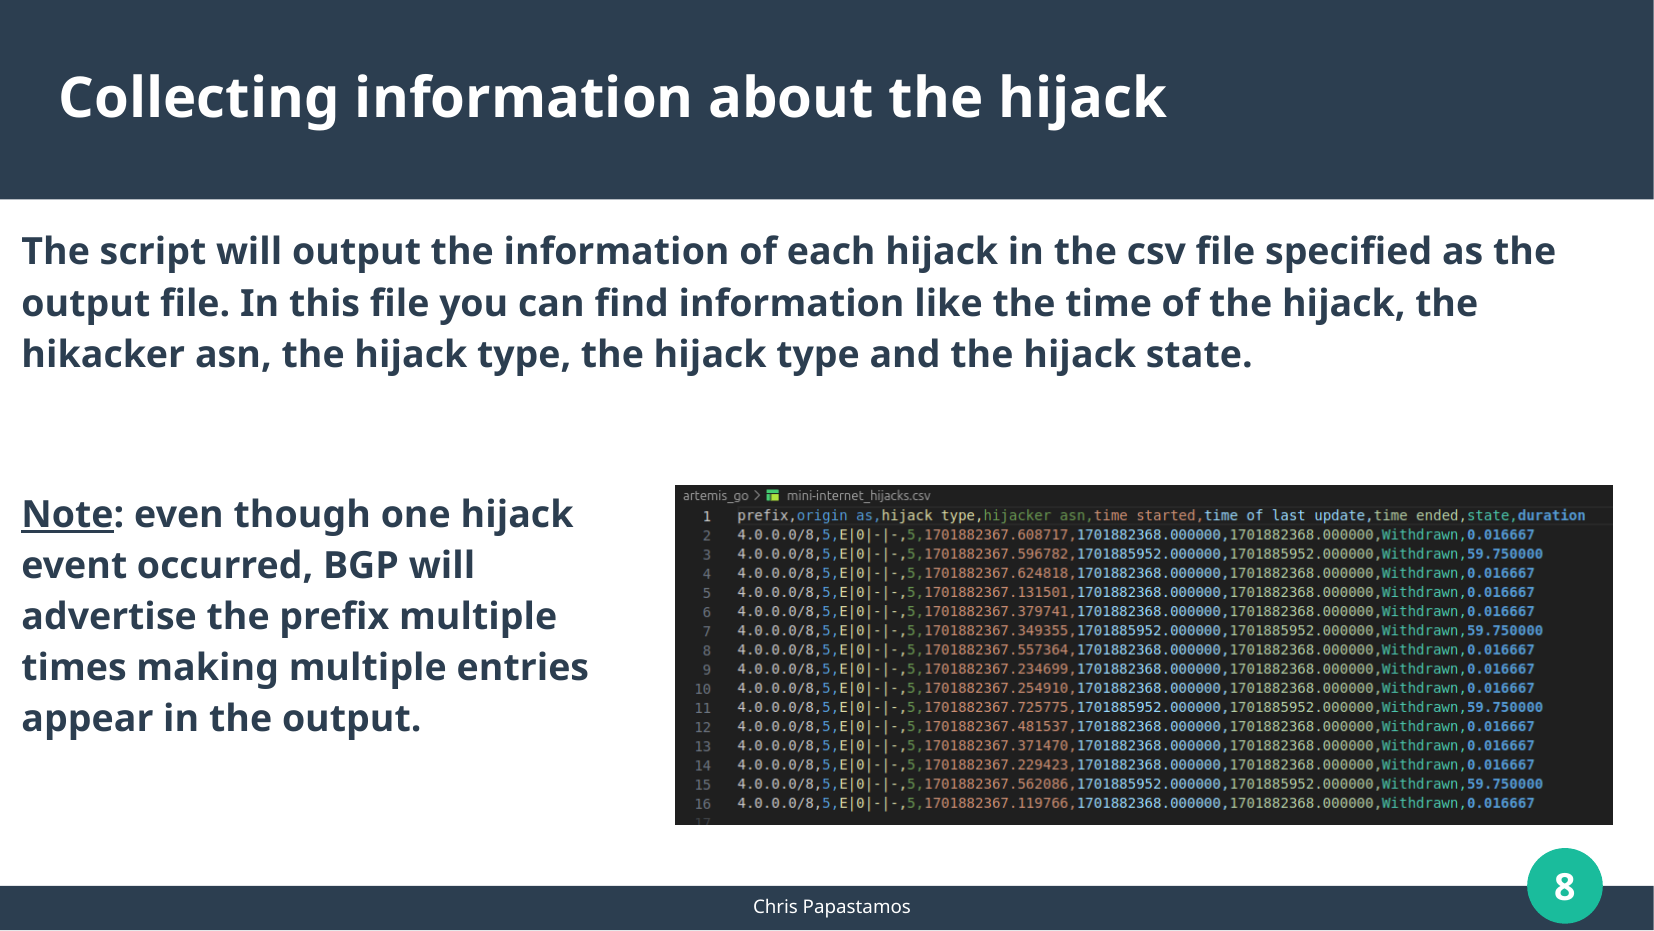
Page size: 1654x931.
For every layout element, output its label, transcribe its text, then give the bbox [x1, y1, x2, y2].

list Note: even though one hijack event occurred, BGP will advertise the prefix multiple times making multiple entries appear in the output. [21, 487, 638, 863]
picture [675, 485, 1613, 826]
text_box Chris Papastamos [638, 888, 1026, 926]
title Collecting information about the hijack [59, 37, 1595, 156]
list The script will output the information of each hijack in the csv file specified as the output file. In this file you can find information like the time of the hijack, the hikacker asn, the hijack type, the hijack type and the hijack state. [21, 225, 1613, 863]
